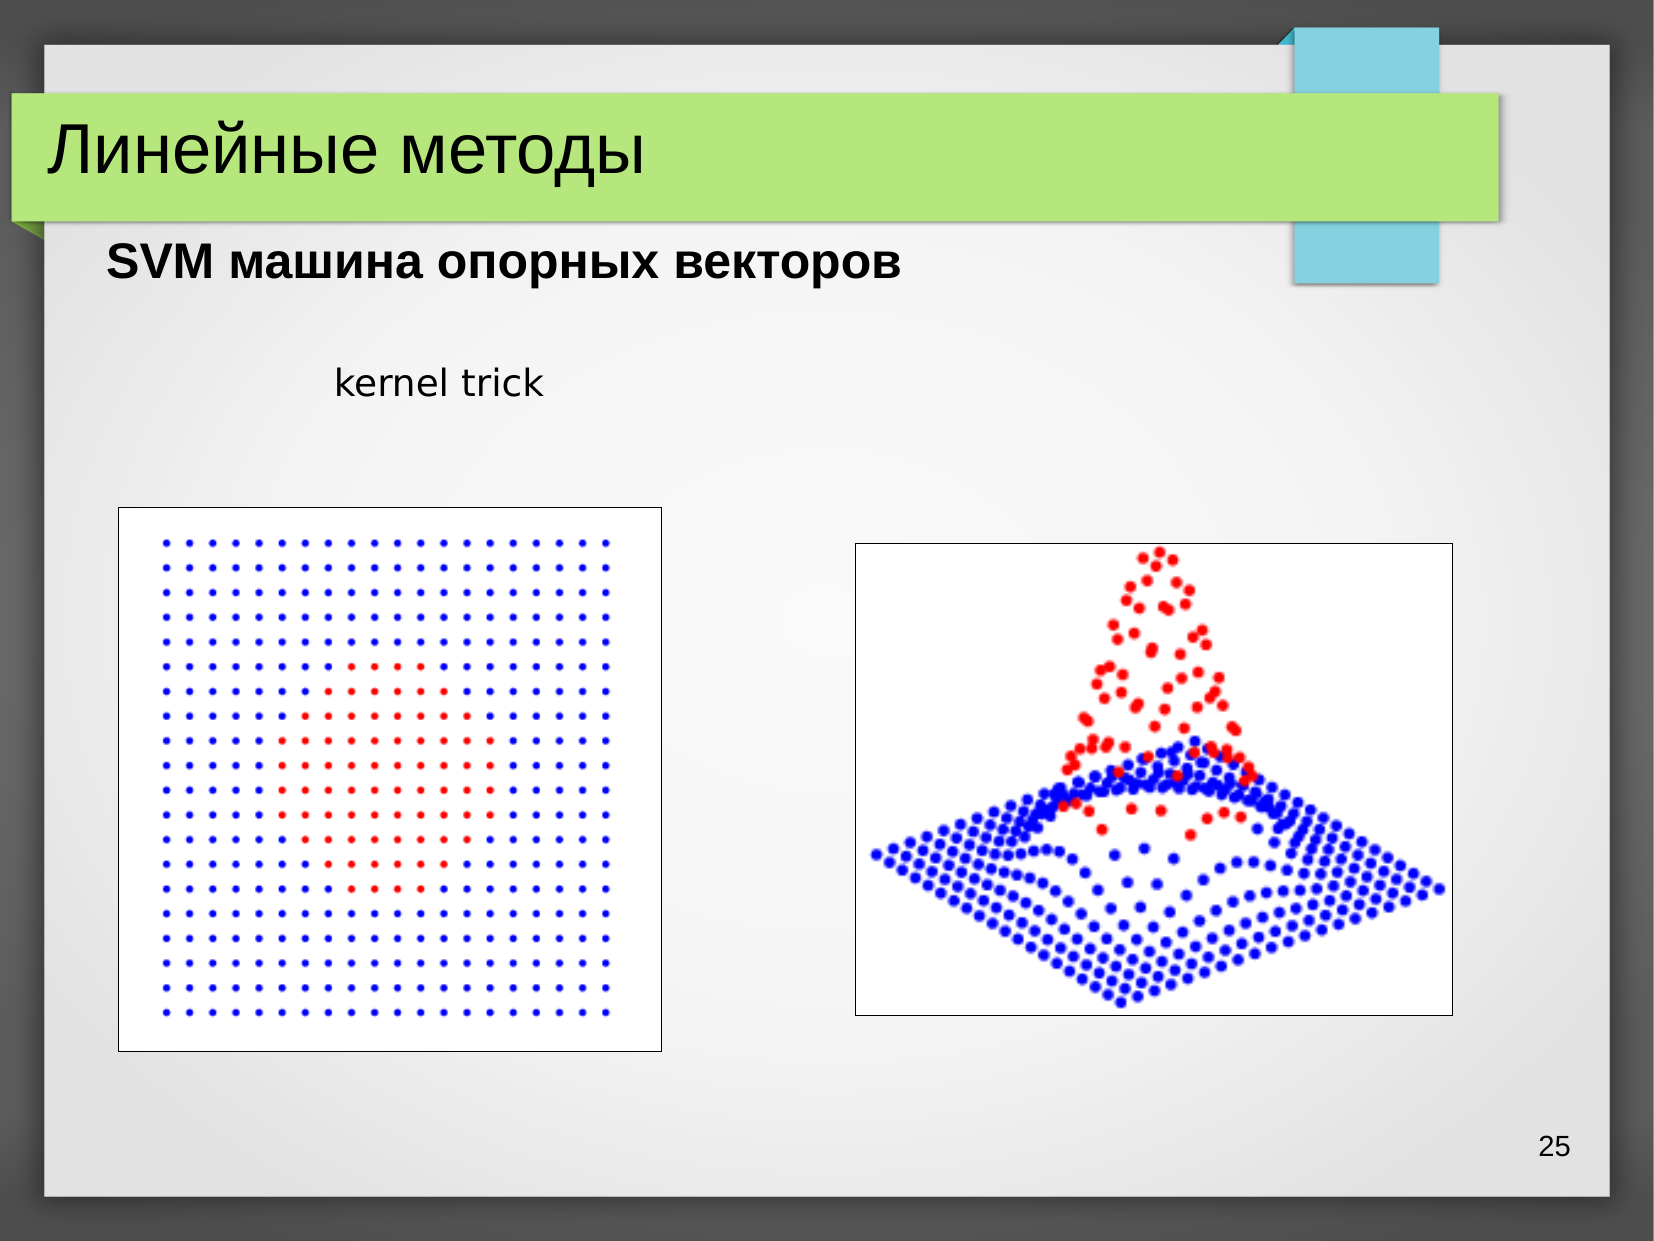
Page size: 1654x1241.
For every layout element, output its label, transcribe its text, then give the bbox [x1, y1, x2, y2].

text_box SVM машина опорных векторов [106, 236, 1087, 287]
picture [0, 0, 1654, 1241]
text_box kernel trick [318, 354, 957, 413]
title Линейные методы [47, 109, 1501, 189]
